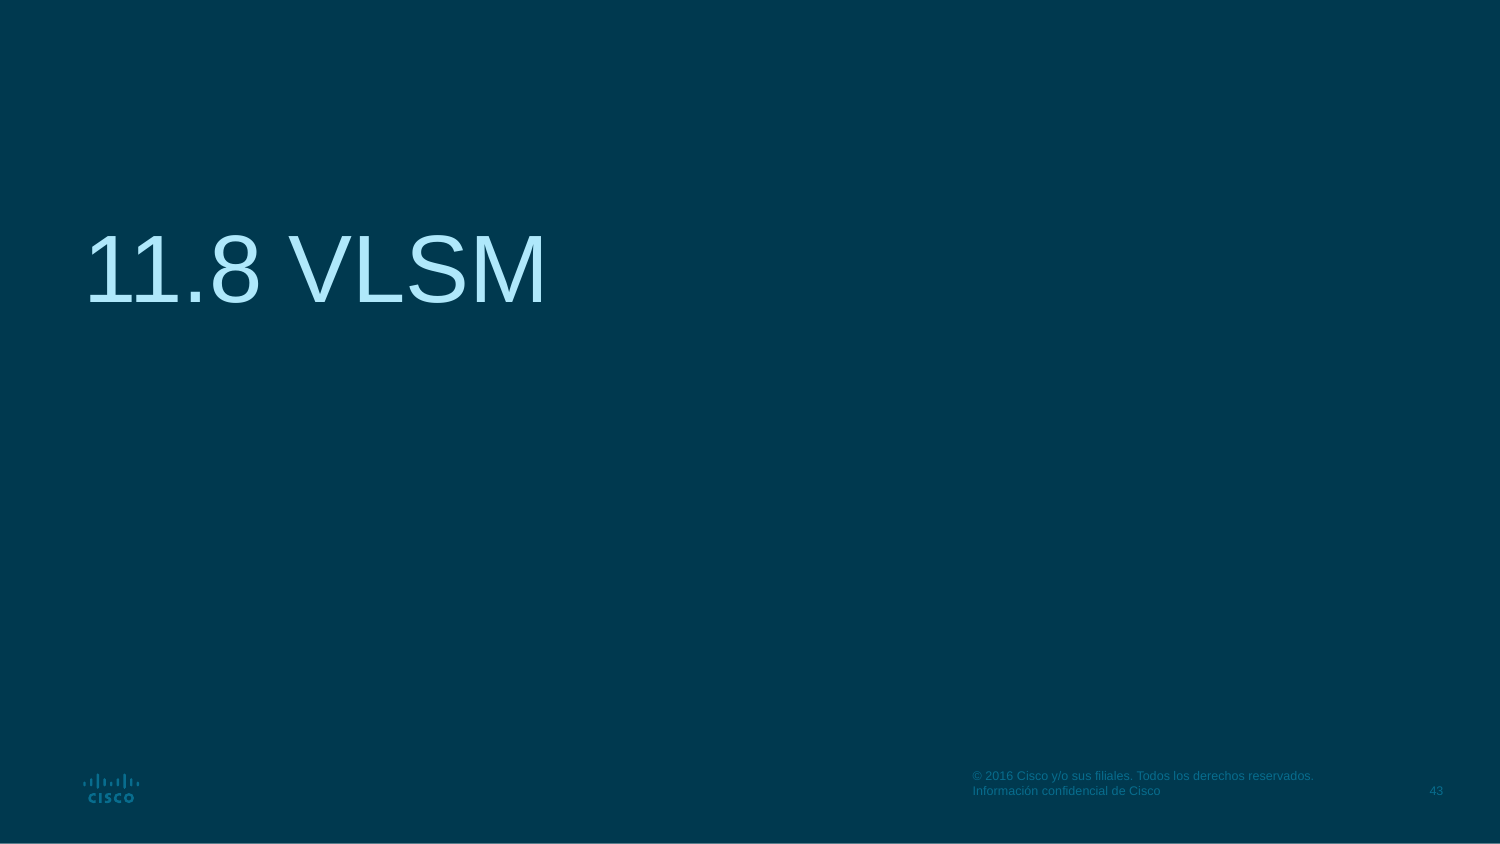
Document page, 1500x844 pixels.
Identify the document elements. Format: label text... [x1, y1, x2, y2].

title 11.8 VLSM [68, 293, 1356, 446]
